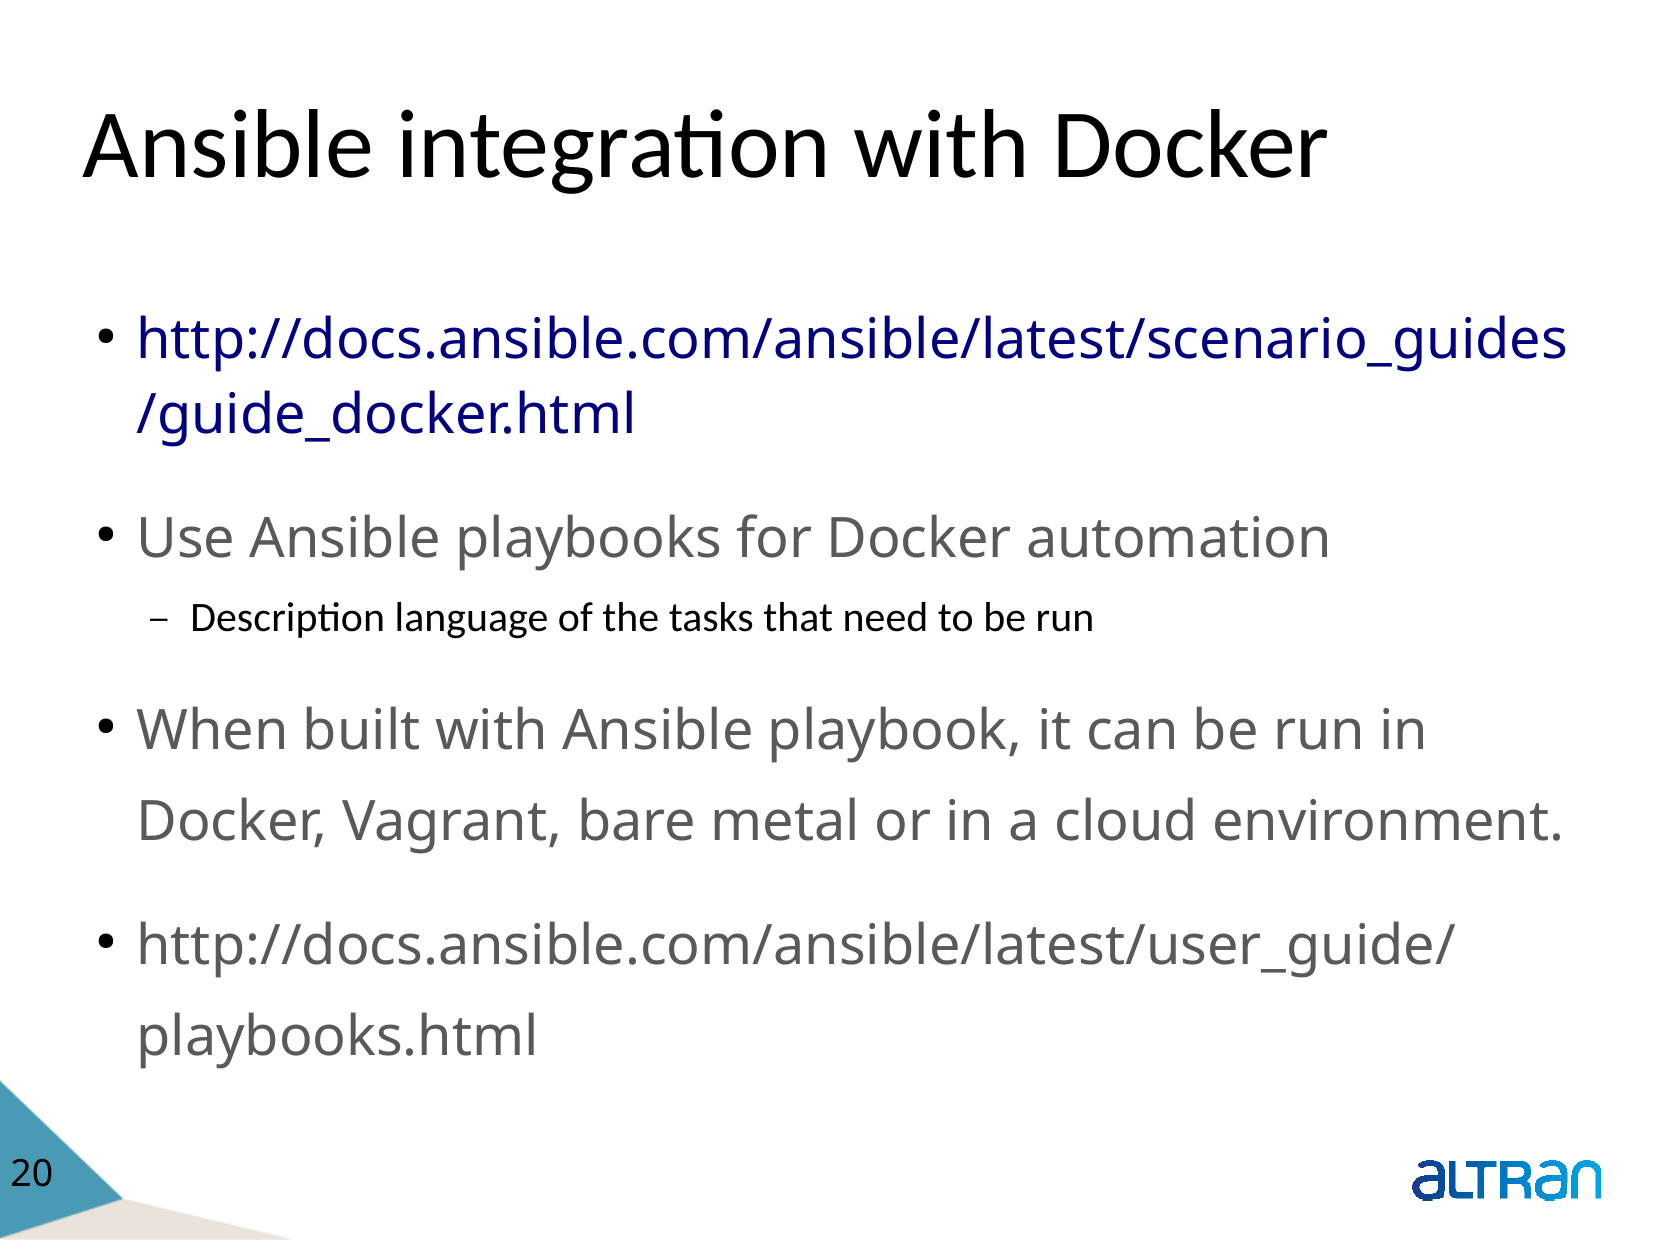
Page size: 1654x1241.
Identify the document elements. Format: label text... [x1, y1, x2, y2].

picture [1555, 1160, 1602, 1201]
picture [1412, 1160, 1559, 1201]
picture [1595, 1160, 1602, 1167]
list http://docs.ansible.com/ansible/latest/scenario_guides/guide_docker.html Use Ansible playbooks for Docker automation Description language of the tasks that need to be run When built with Ansible playbook, it can be run in Docker, Vagrant, bare metal or in a cloud environment. http://docs.ansible.com/ansible/latest/user_guide/playbooks.html [82, 284, 1571, 1053]
title Ansible integration with Docker [82, 49, 1571, 257]
picture [1543, 1182, 1560, 1193]
picture [0, 1072, 316, 1240]
